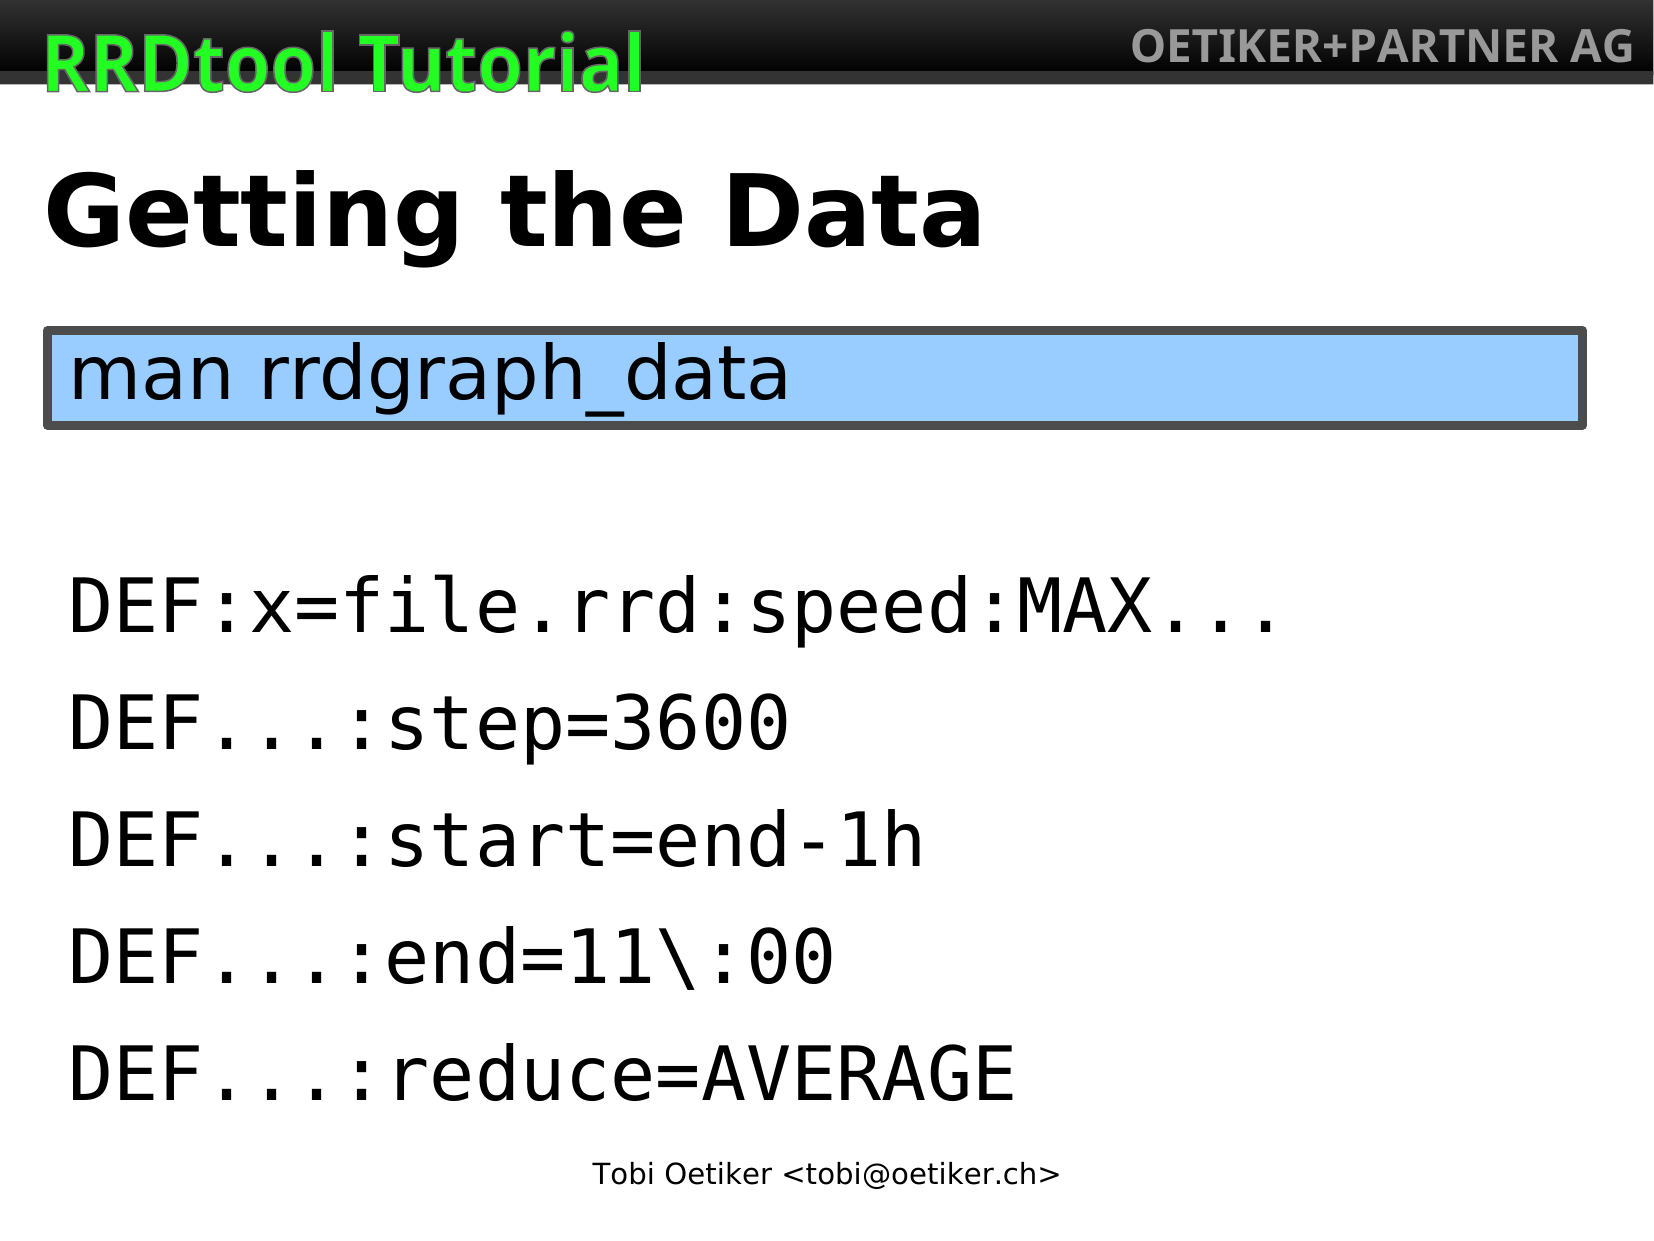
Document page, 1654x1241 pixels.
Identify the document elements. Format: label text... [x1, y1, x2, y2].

list man rrdgraph_data DEF:x=file.rrd:speed:MAX... DEF...:step=3600 DEF...:start=end-1h DEF...:end=11\:00 DEF...:reduce=AVERAGE [50, 329, 1571, 1118]
title Getting the Data [43, 137, 1582, 287]
text_box [1571, 330, 1583, 426]
